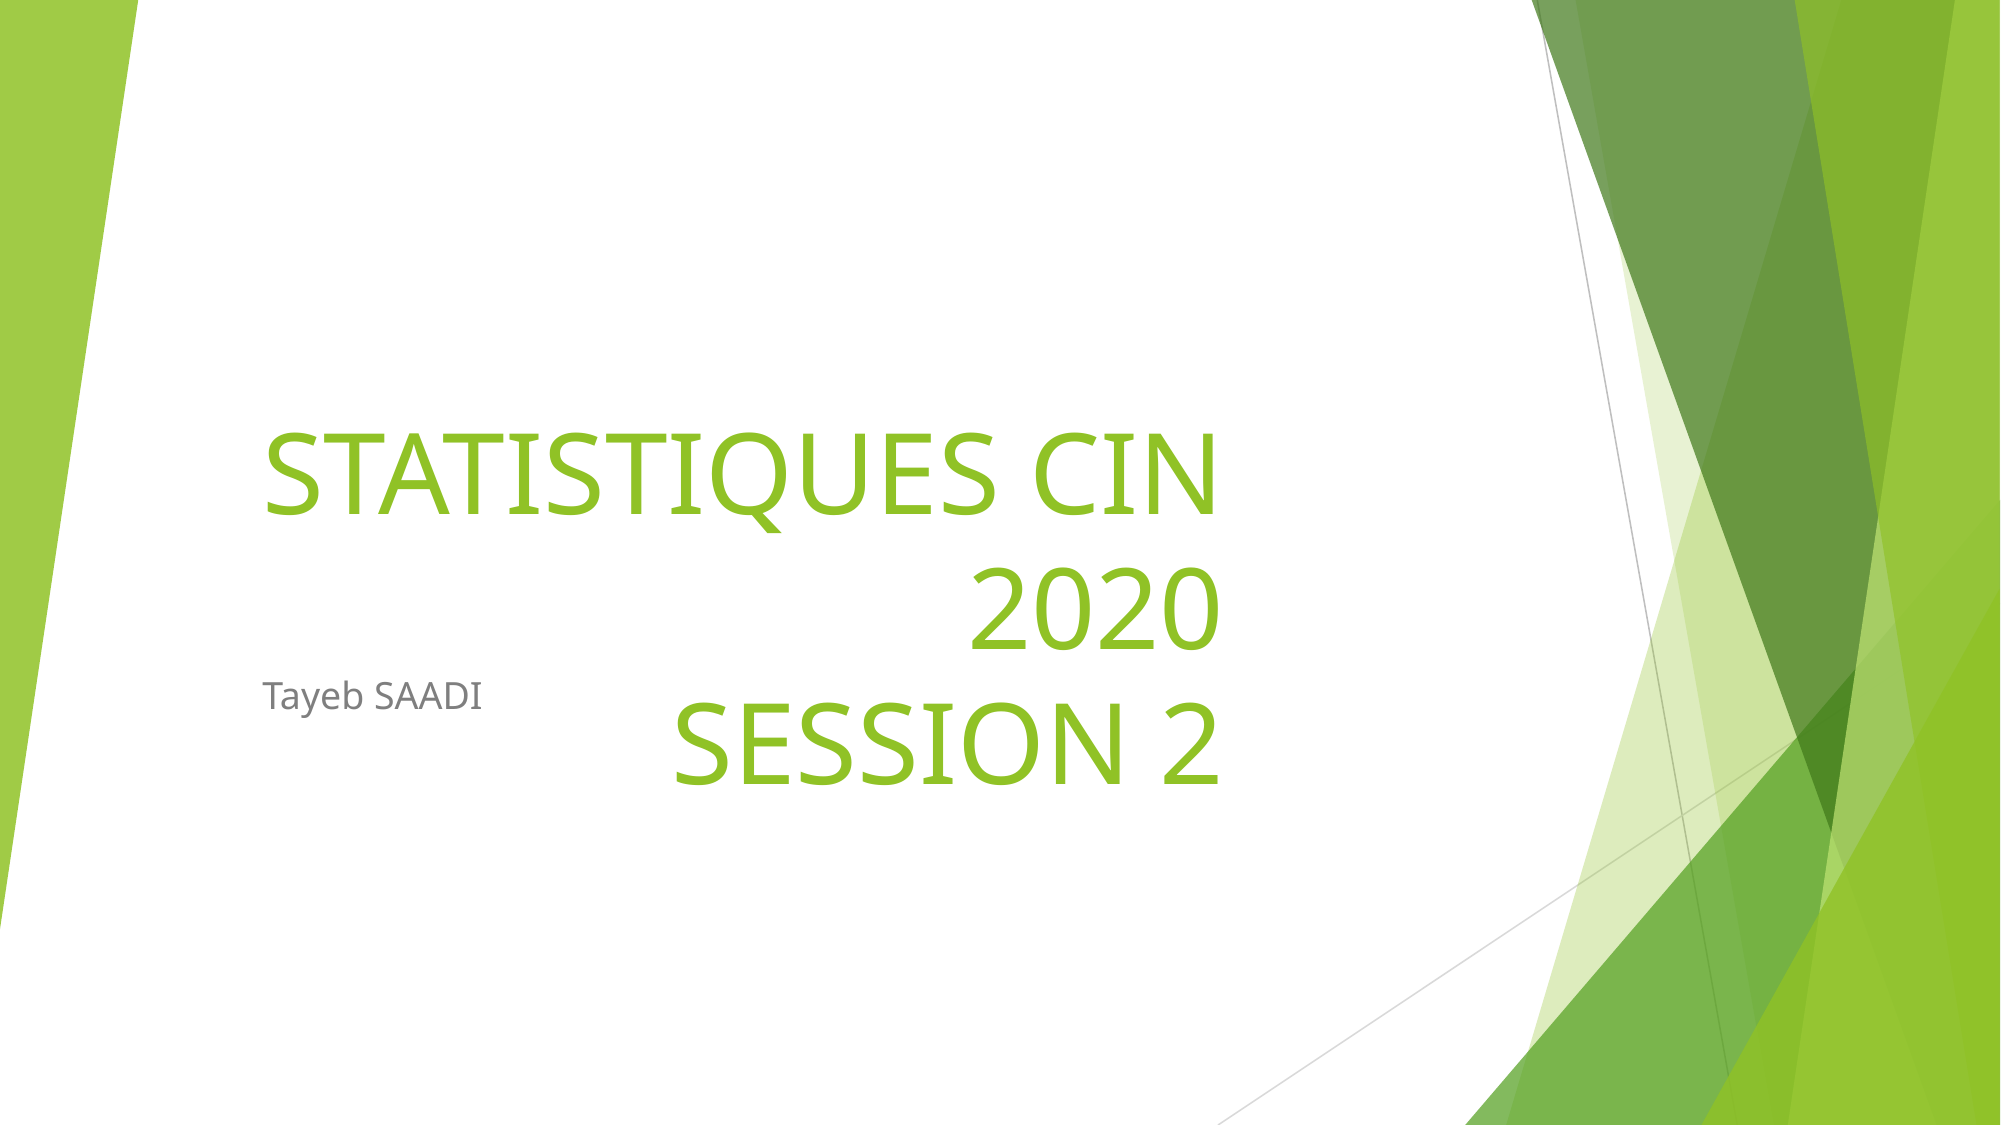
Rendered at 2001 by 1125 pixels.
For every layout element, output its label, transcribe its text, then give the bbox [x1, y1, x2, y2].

subtitle Tayeb SAADI [247, 664, 1522, 845]
title STATISTIQUES CIN 2020 SESSION 2 [247, 394, 1522, 664]
